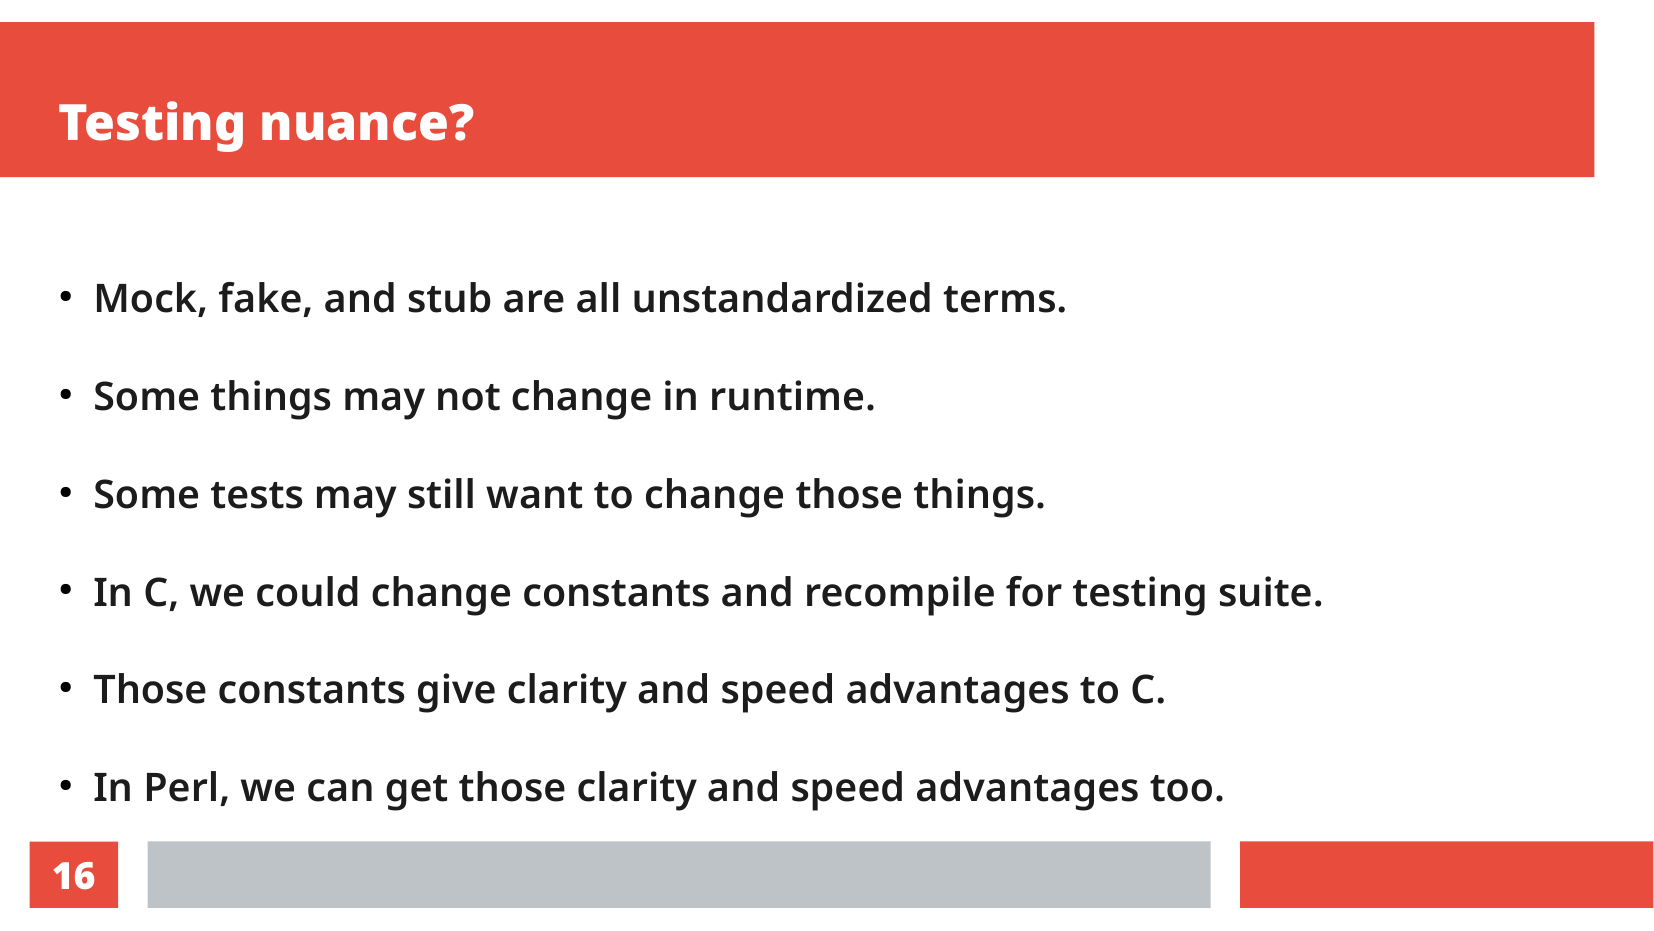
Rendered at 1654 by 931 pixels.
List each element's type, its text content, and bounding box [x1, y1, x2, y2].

title Testing nuance? [59, 44, 1595, 156]
list Mock, fake, and stub are all unstandardized terms. Some things may not change in runtime. Some tests may still want to change those things. In C, we could change constants and recompile for testing suite. Those constants give clarity and speed advantages to C. In Perl, we can get those clarity and speed advantages too. [59, 243, 1565, 820]
